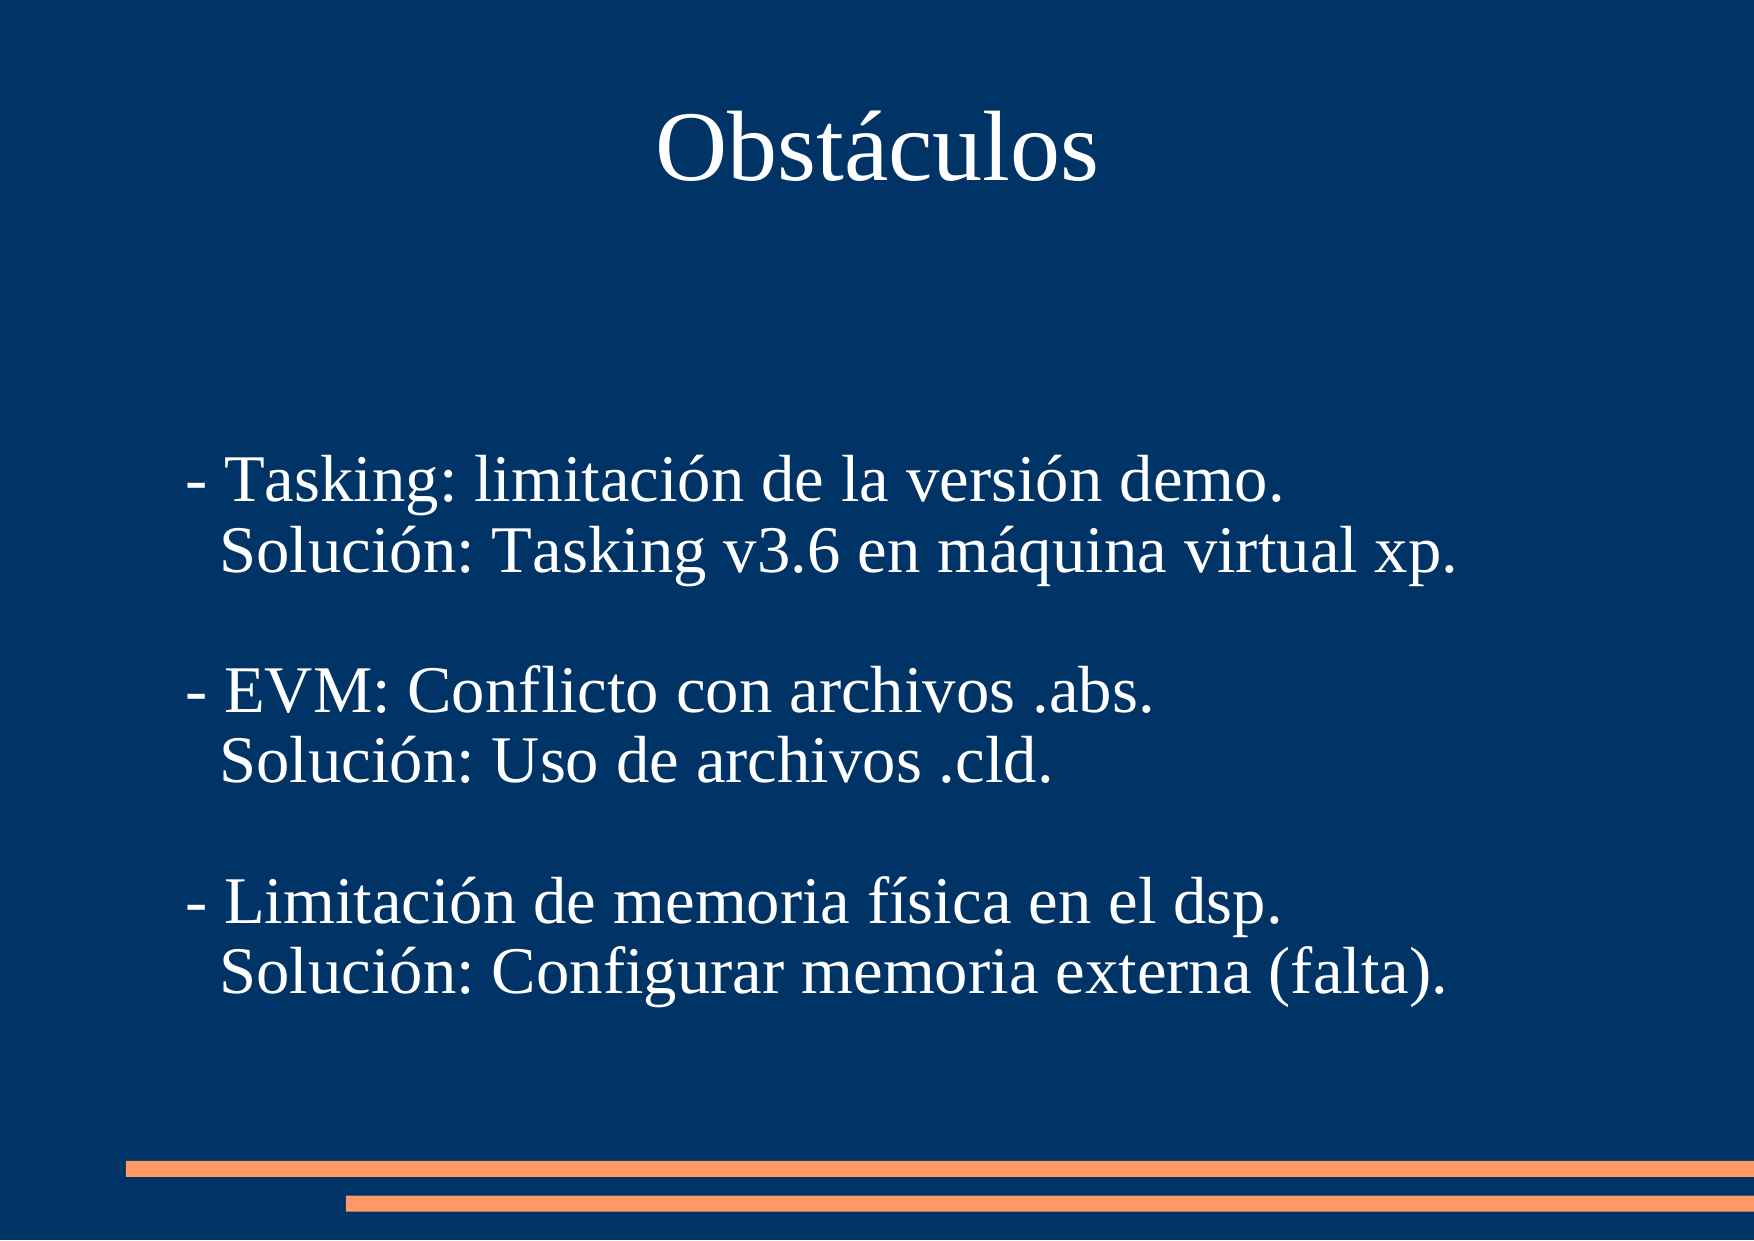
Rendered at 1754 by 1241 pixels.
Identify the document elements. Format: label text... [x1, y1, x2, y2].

subtitle - Tasking: limitación de la versión demo. Solución: Tasking v3.6 en máquina virtual xp. - EVM: Conflicto con archivos .abs. Solución: Uso de archivos .cld. - Limitación de memoria física en el dsp. Solución: Configurar memoria externa (falta). [128, 329, 1655, 1125]
title Obstáculos [128, 53, 1627, 246]
